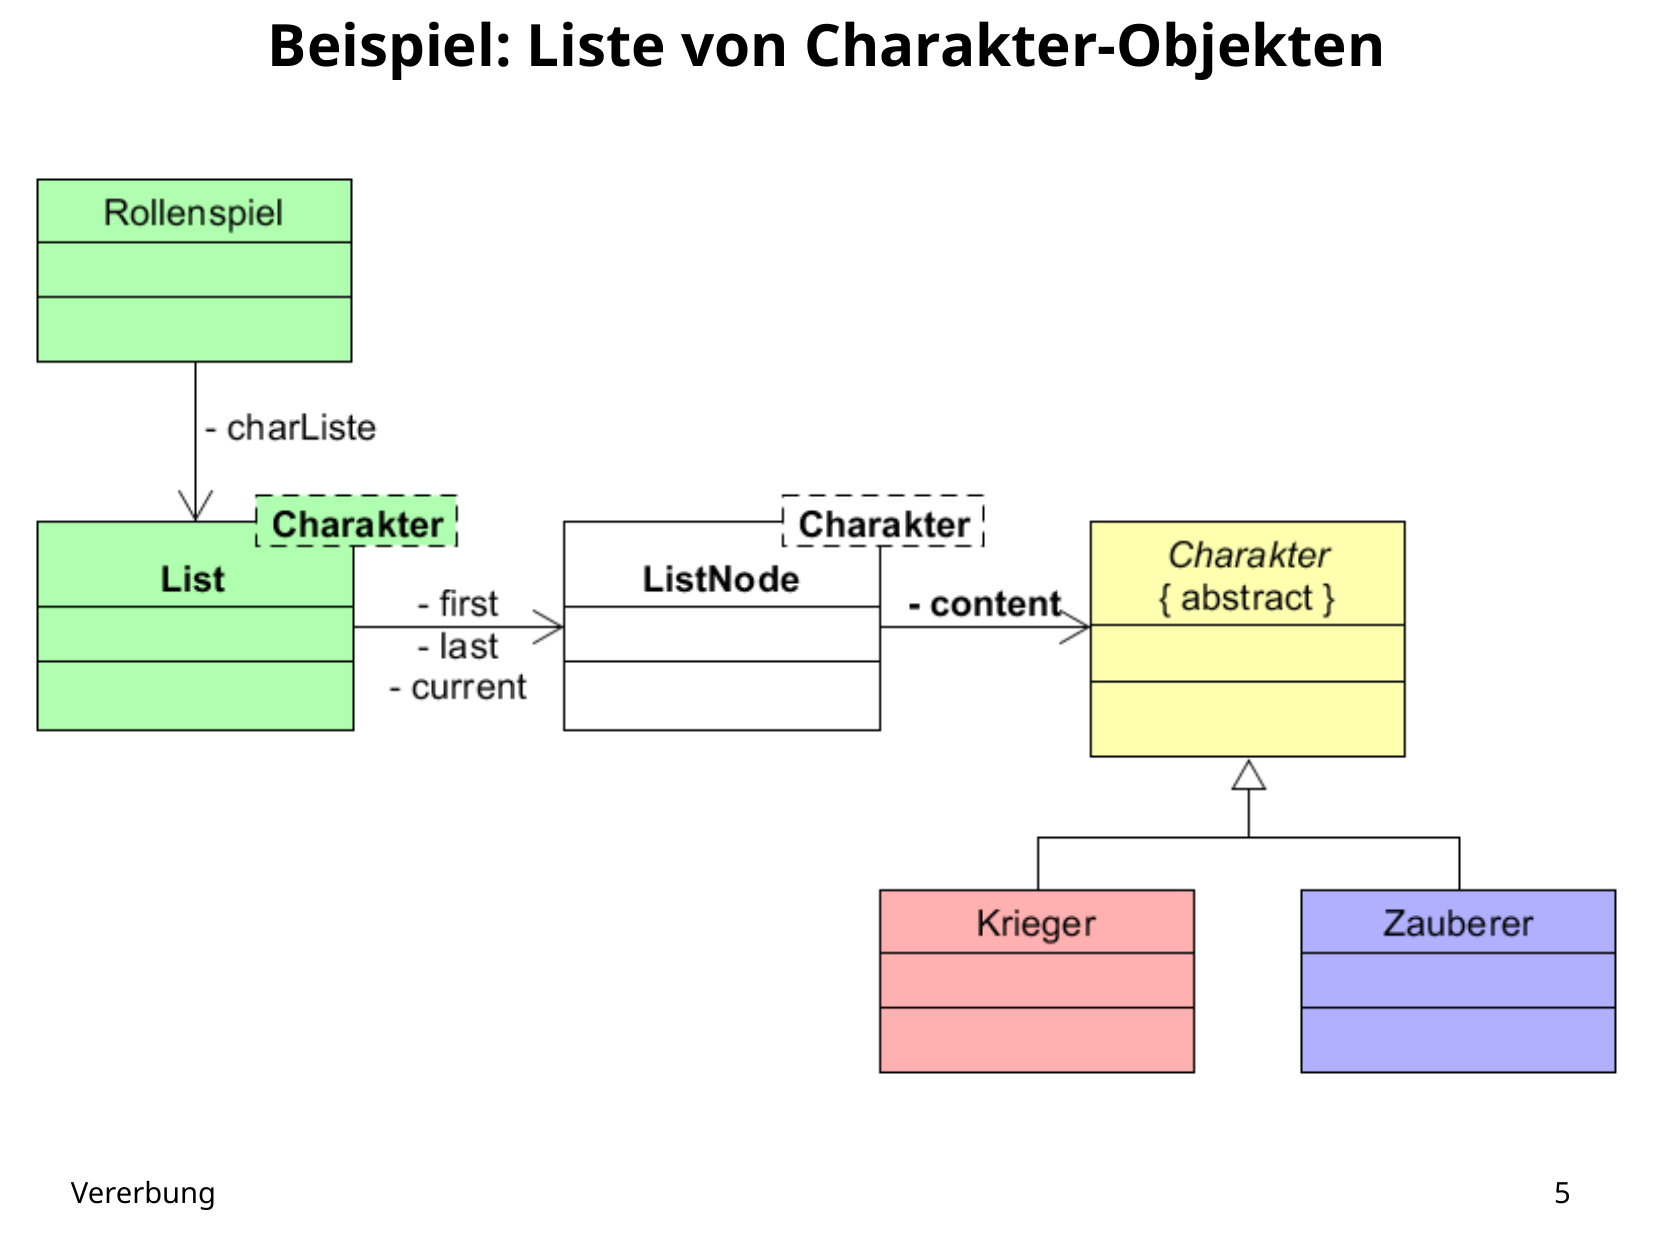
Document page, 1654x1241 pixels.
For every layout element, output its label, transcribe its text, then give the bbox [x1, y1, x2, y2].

title Beispiel: Liste von Charakter-Objekten [0, 5, 1654, 83]
picture [35, 177, 1619, 1076]
